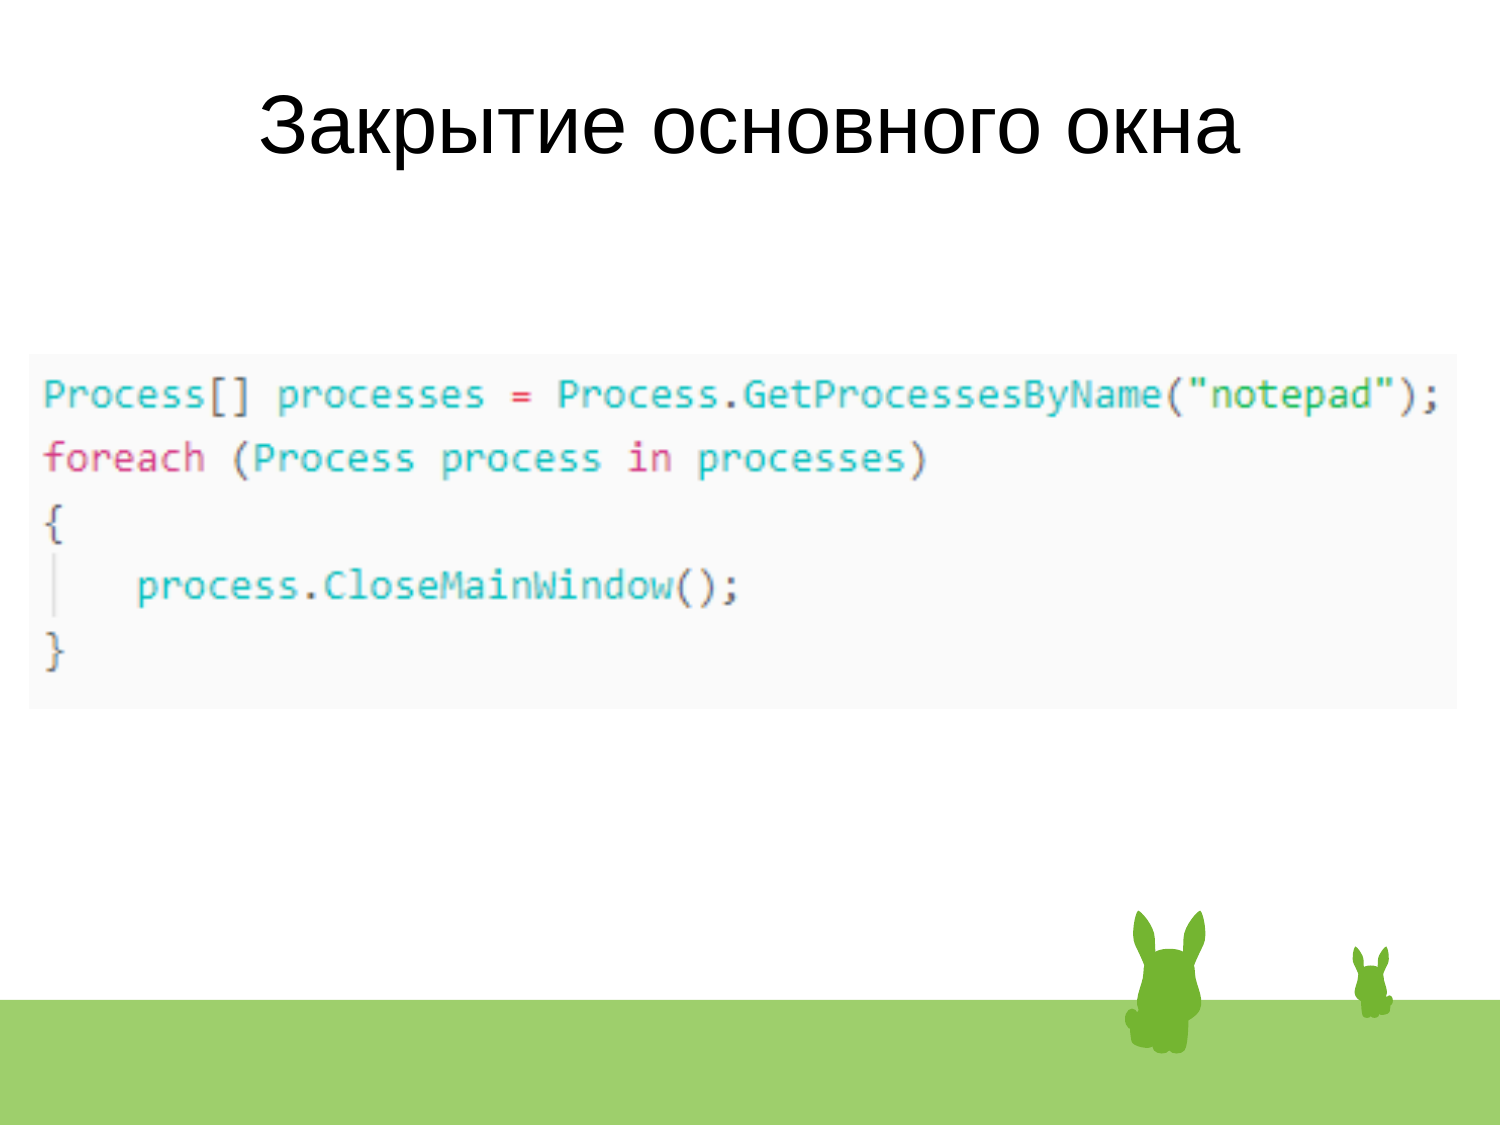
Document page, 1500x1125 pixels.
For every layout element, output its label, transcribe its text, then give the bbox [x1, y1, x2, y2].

picture [29, 354, 1457, 709]
title Закрытие основного окна [80, 35, 1420, 215]
